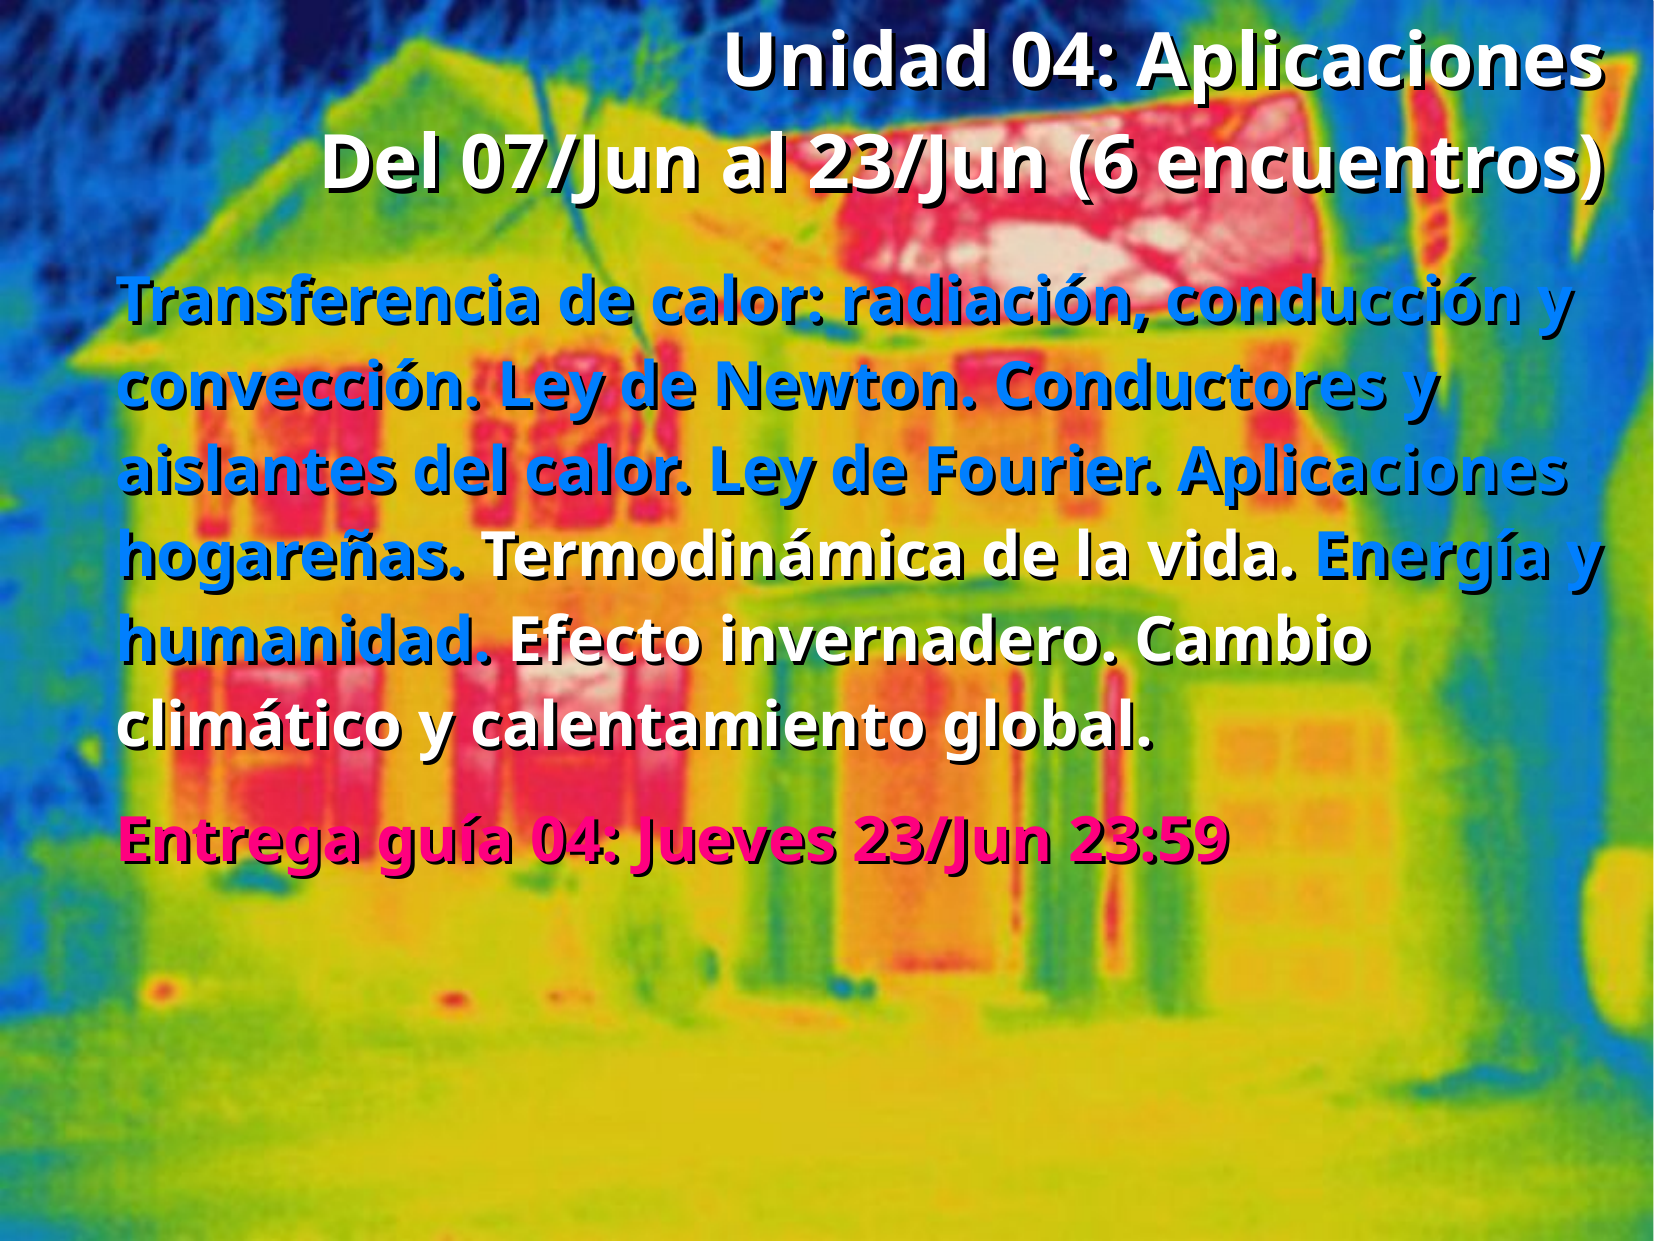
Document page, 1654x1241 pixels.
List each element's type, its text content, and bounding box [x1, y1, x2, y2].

title Unidad 04: Aplicaciones Del 07/Jun al 23/Jun (6 encuentros) [45, 0, 1606, 240]
picture [0, 0, 1654, 1241]
list Transferencia de calor: radiación, conducción y convección. Ley de Newton. Conductores y aislantes del calor. Ley de Fourier. Aplicaciones hogareñas. Termodinámica de la vida. Energía y humanidad. Efecto invernadero. Cambio climático y calentamiento global. Entrega guía 04: Jueves 23/Jun 23:59 [45, 255, 1606, 1156]
